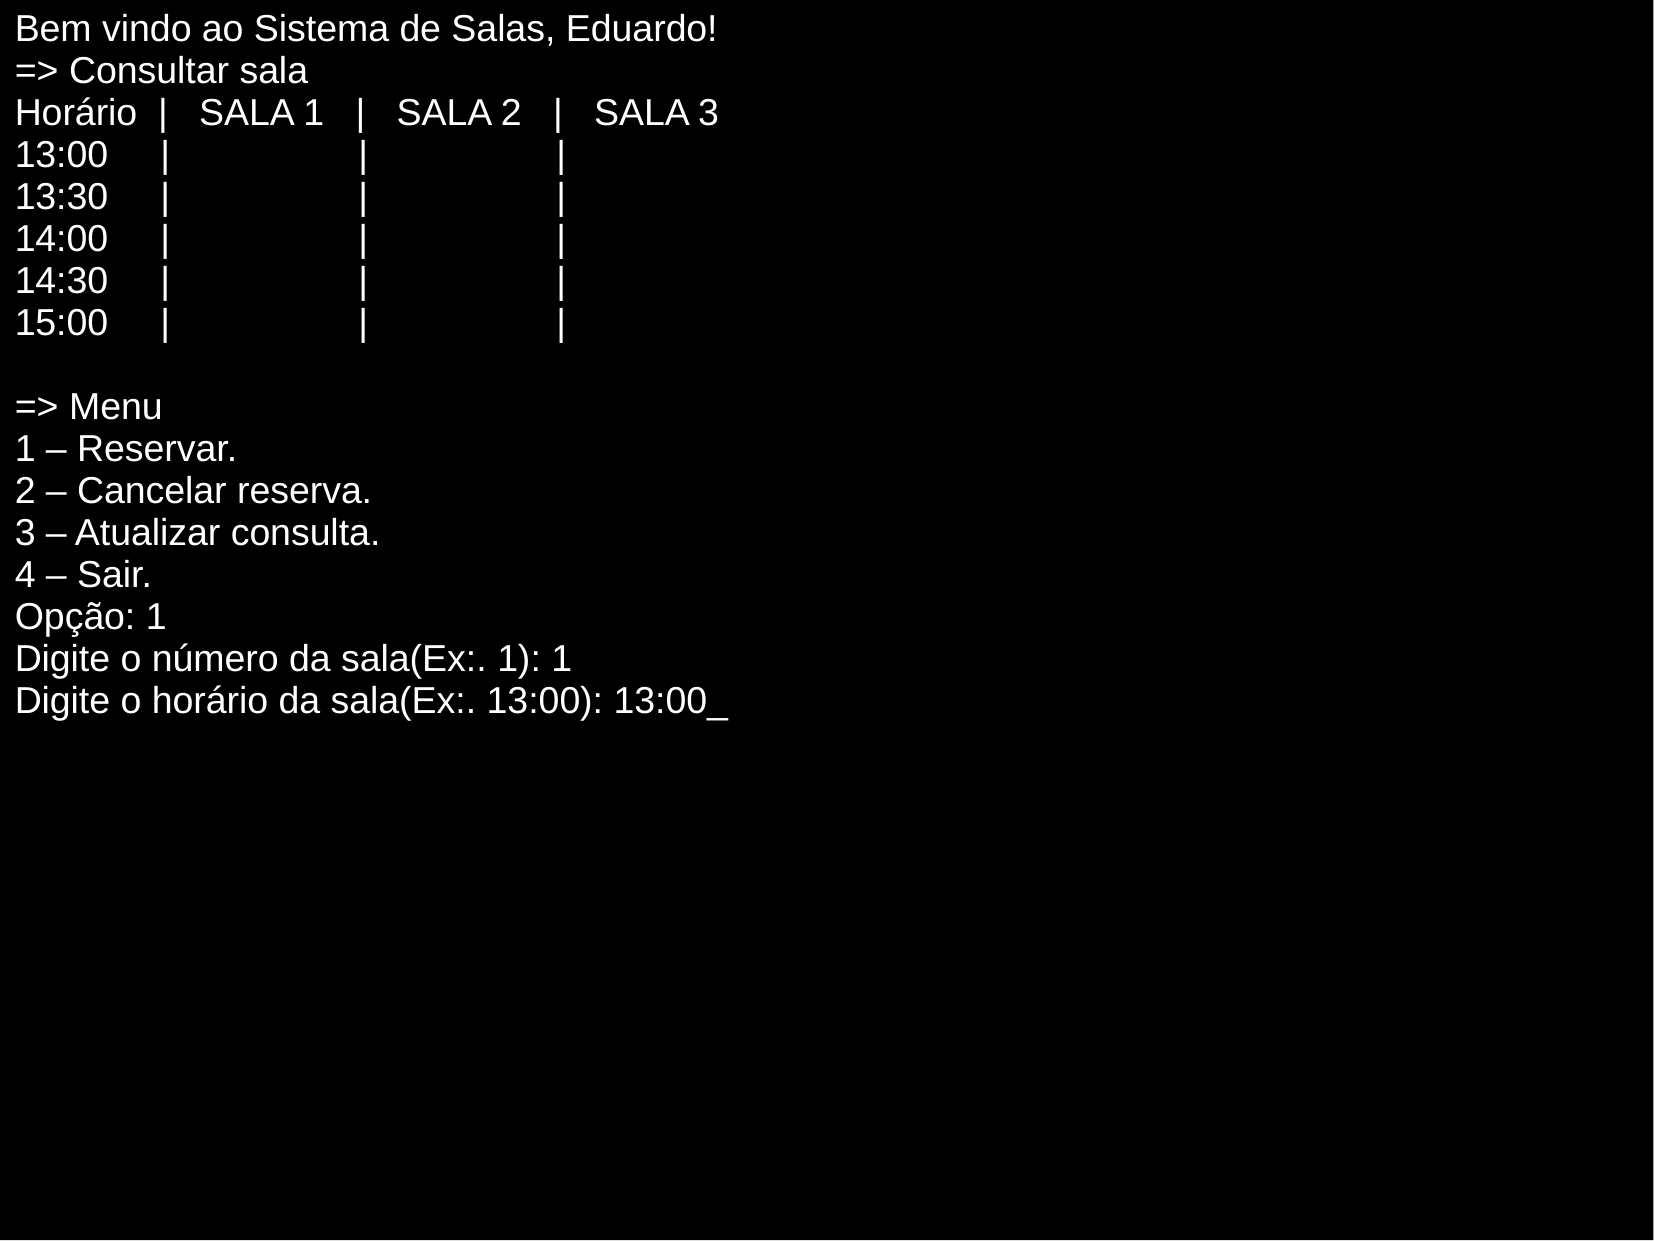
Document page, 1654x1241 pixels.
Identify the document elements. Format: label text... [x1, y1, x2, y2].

text_box Bem vindo ao Sistema de Salas, Eduardo! => Consultar sala Horário | SALA 1 | SALA 2 | SALA 3 13:00 | | | 13:30 | | | 14:00 | | | 14:30 | | | 15:00 | | | => Menu 1 – Reservar. 2 – Cancelar reserva. 3 – Atualizar consulta. 4 – Sair. Opção: 1 Digite o número da sala(Ex:. 1): 1 Digite o horário da sala(Ex:. 13:00): 13:00_ [0, 0, 1654, 1241]
